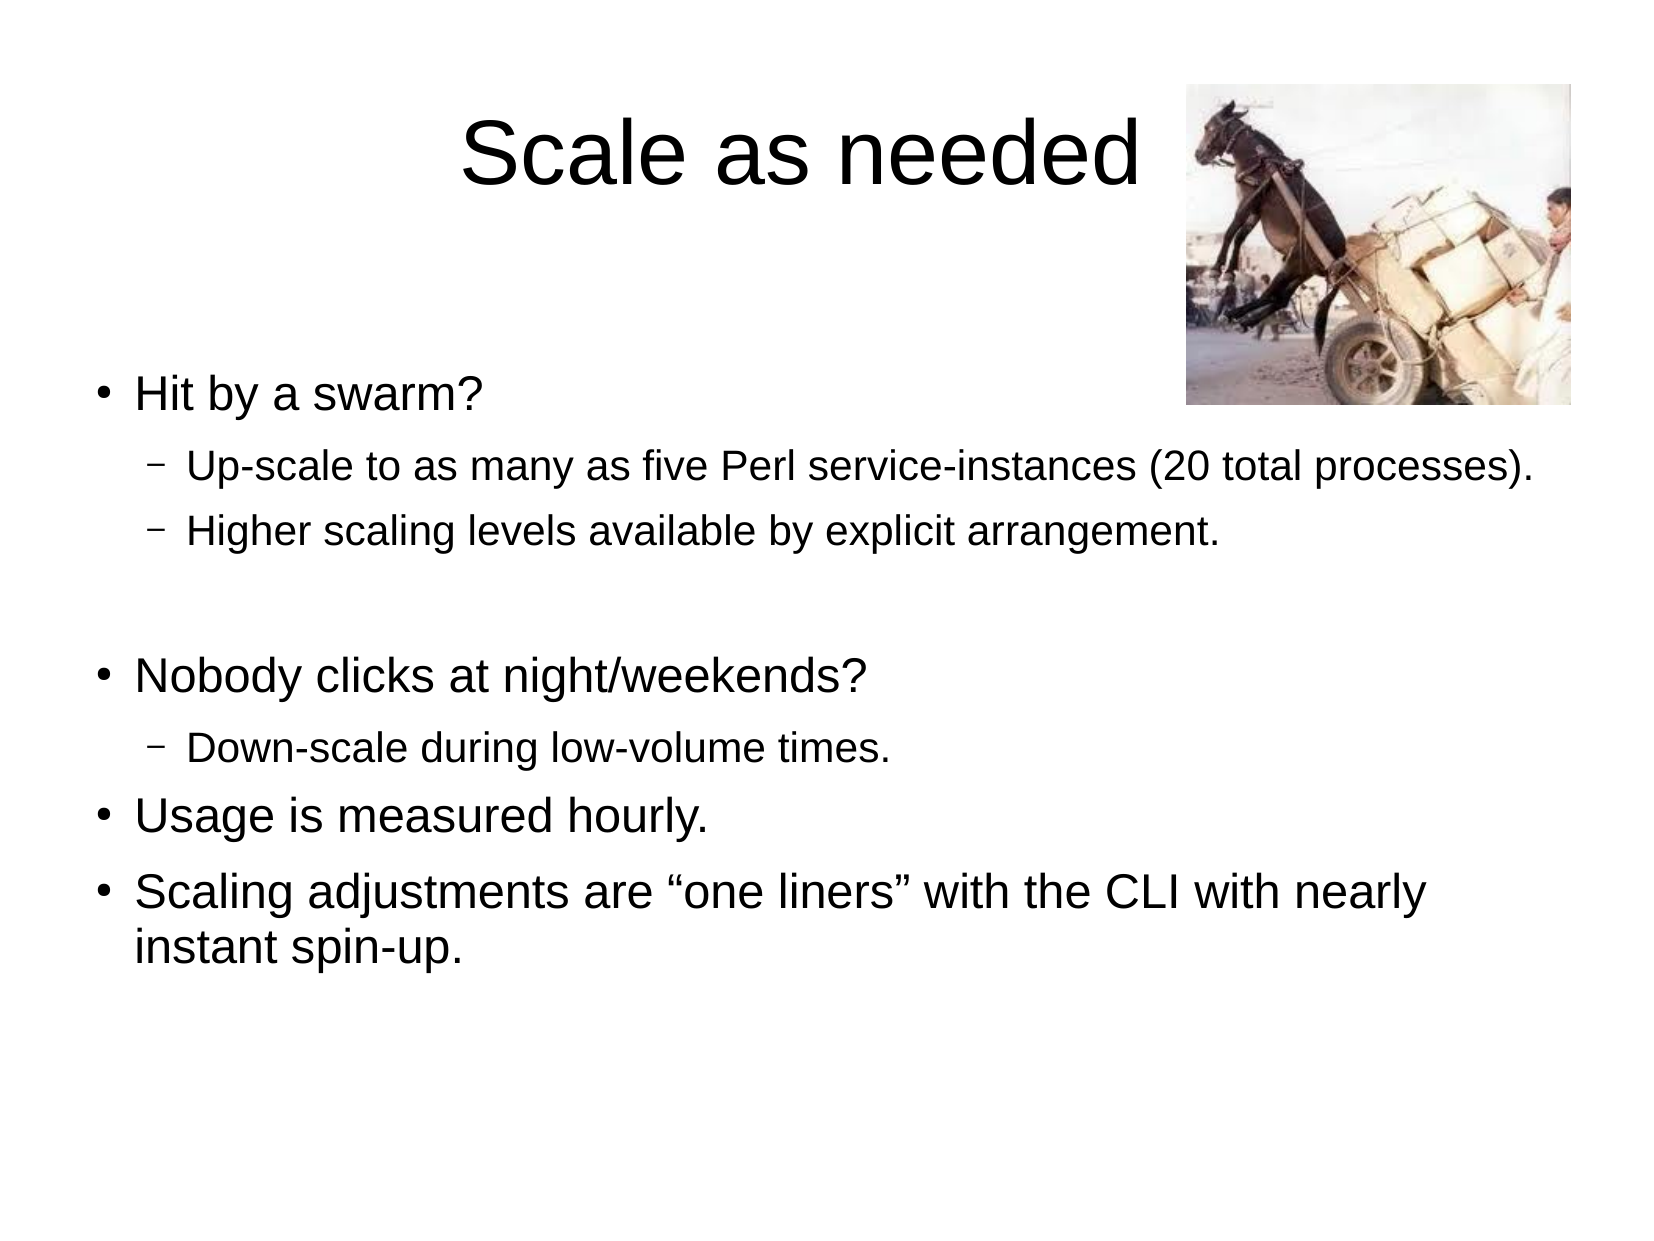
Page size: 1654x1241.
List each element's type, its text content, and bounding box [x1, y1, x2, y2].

title Scale as needed [82, 49, 1571, 257]
list Hit by a swarm? Up-scale to as many as five Perl service-instances (20 total processes). Higher scaling levels available by explicit arrangement. Nobody clicks at night/weekends? Down-scale during low-volume times. Usage is measured hourly. Scaling adjustments are “one liners” with the CLI with nearly instant spin-up. [82, 290, 1538, 1010]
picture [1186, 84, 1571, 406]
